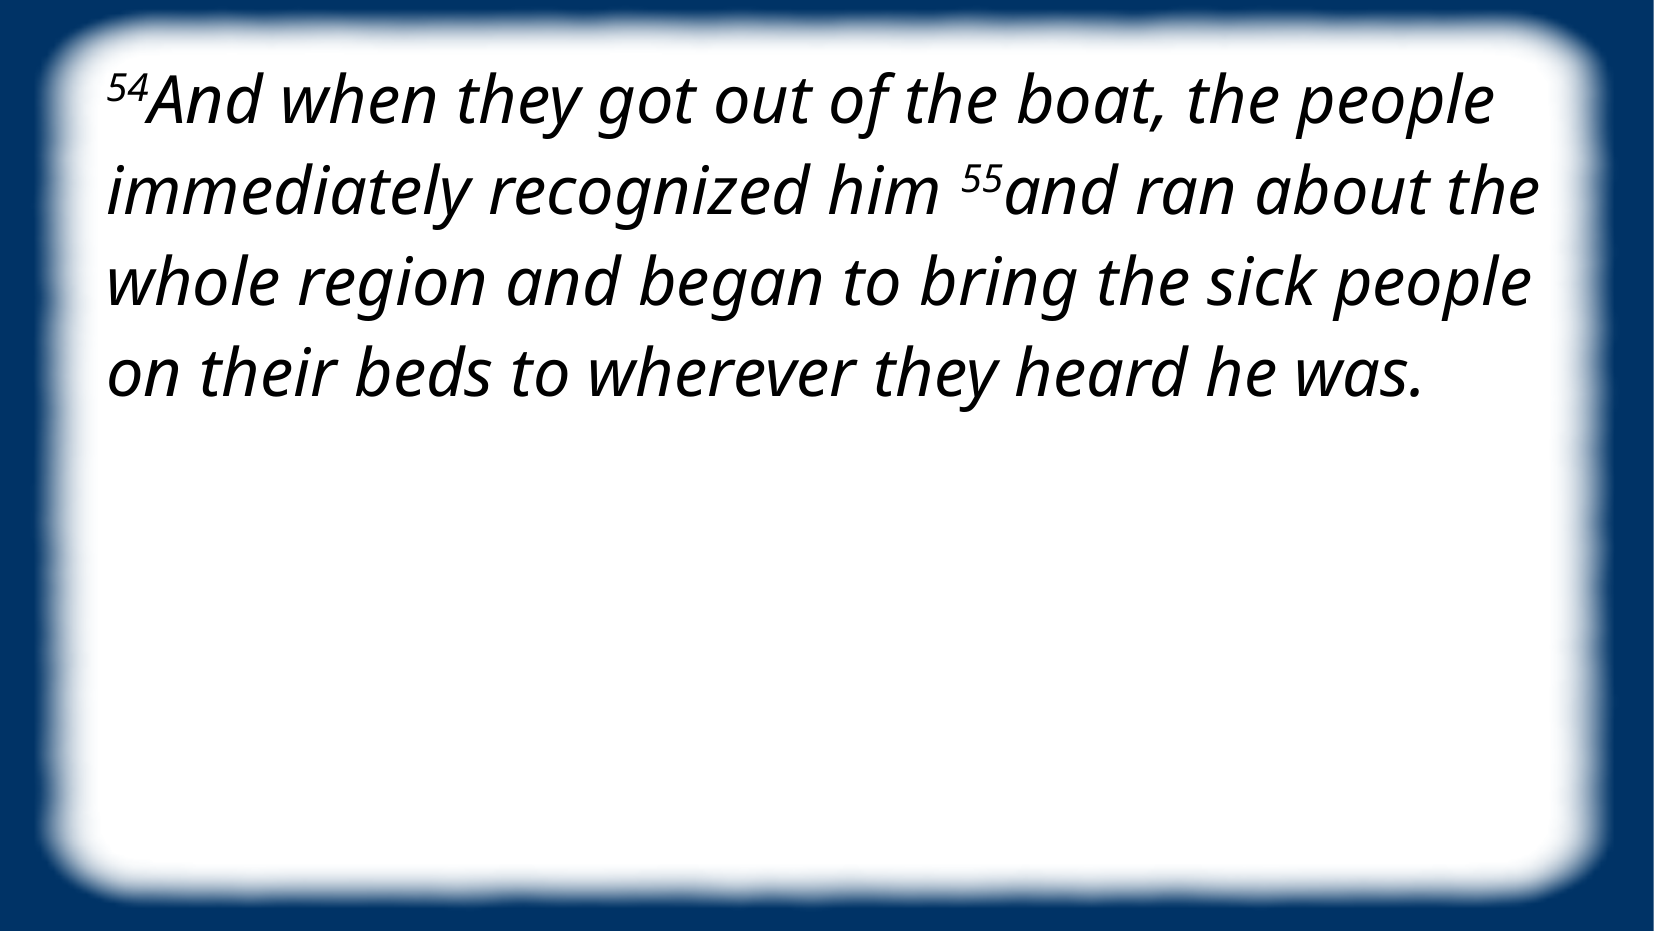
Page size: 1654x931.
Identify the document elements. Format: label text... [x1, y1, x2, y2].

text_box 54And when they got out of the boat, the people immediately recognized him 55and ran about the whole region and began to bring the sick people on their beds to wherever they heard he was. [91, 45, 1577, 415]
picture [0, 0, 1654, 931]
